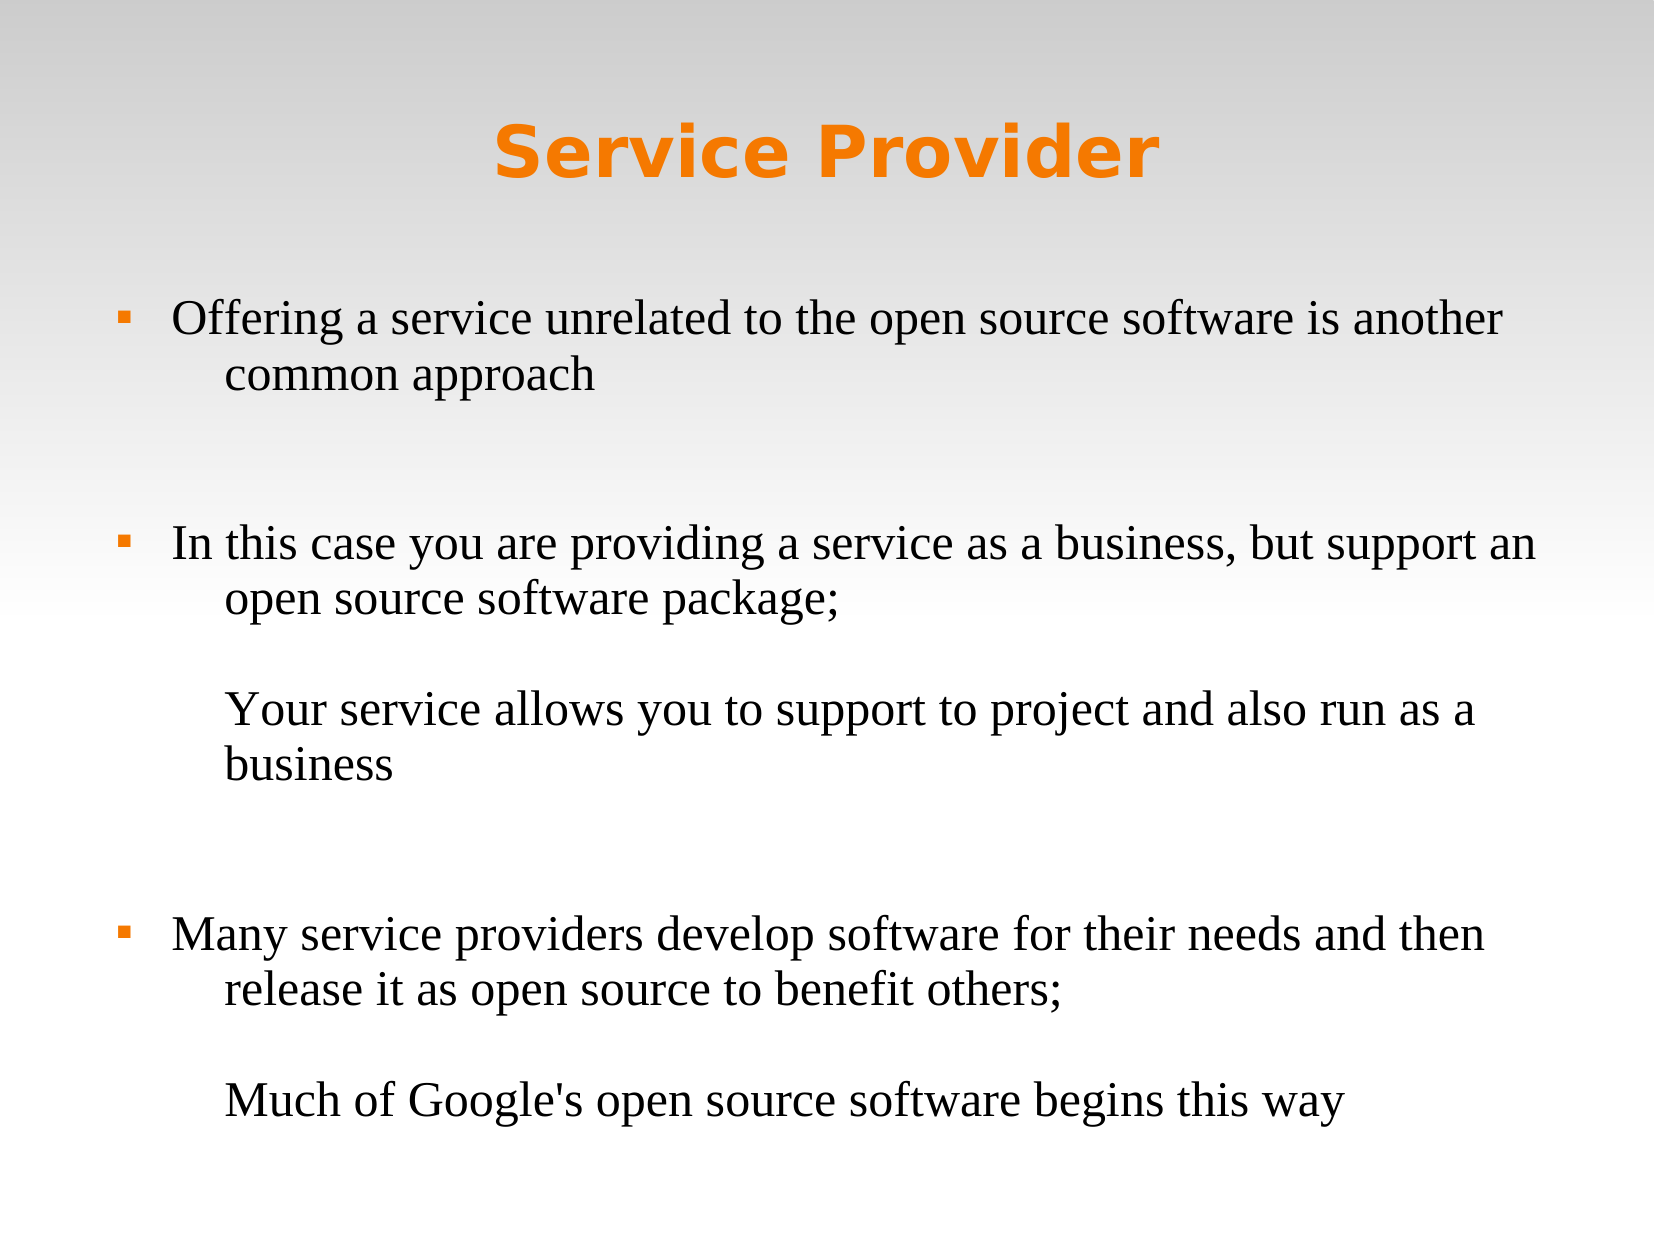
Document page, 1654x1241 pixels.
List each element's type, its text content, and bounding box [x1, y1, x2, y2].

list Offering a service unrelated to the open source software is another common approach In this case you are providing a service as a business, but support an open source software package; Your service allows you to support to project and also run as a business Many service providers develop software for their needs and then release it as open source to benefit others; Much of Google's open source software begins this way [82, 290, 1571, 1195]
title Service Provider [82, 49, 1571, 257]
